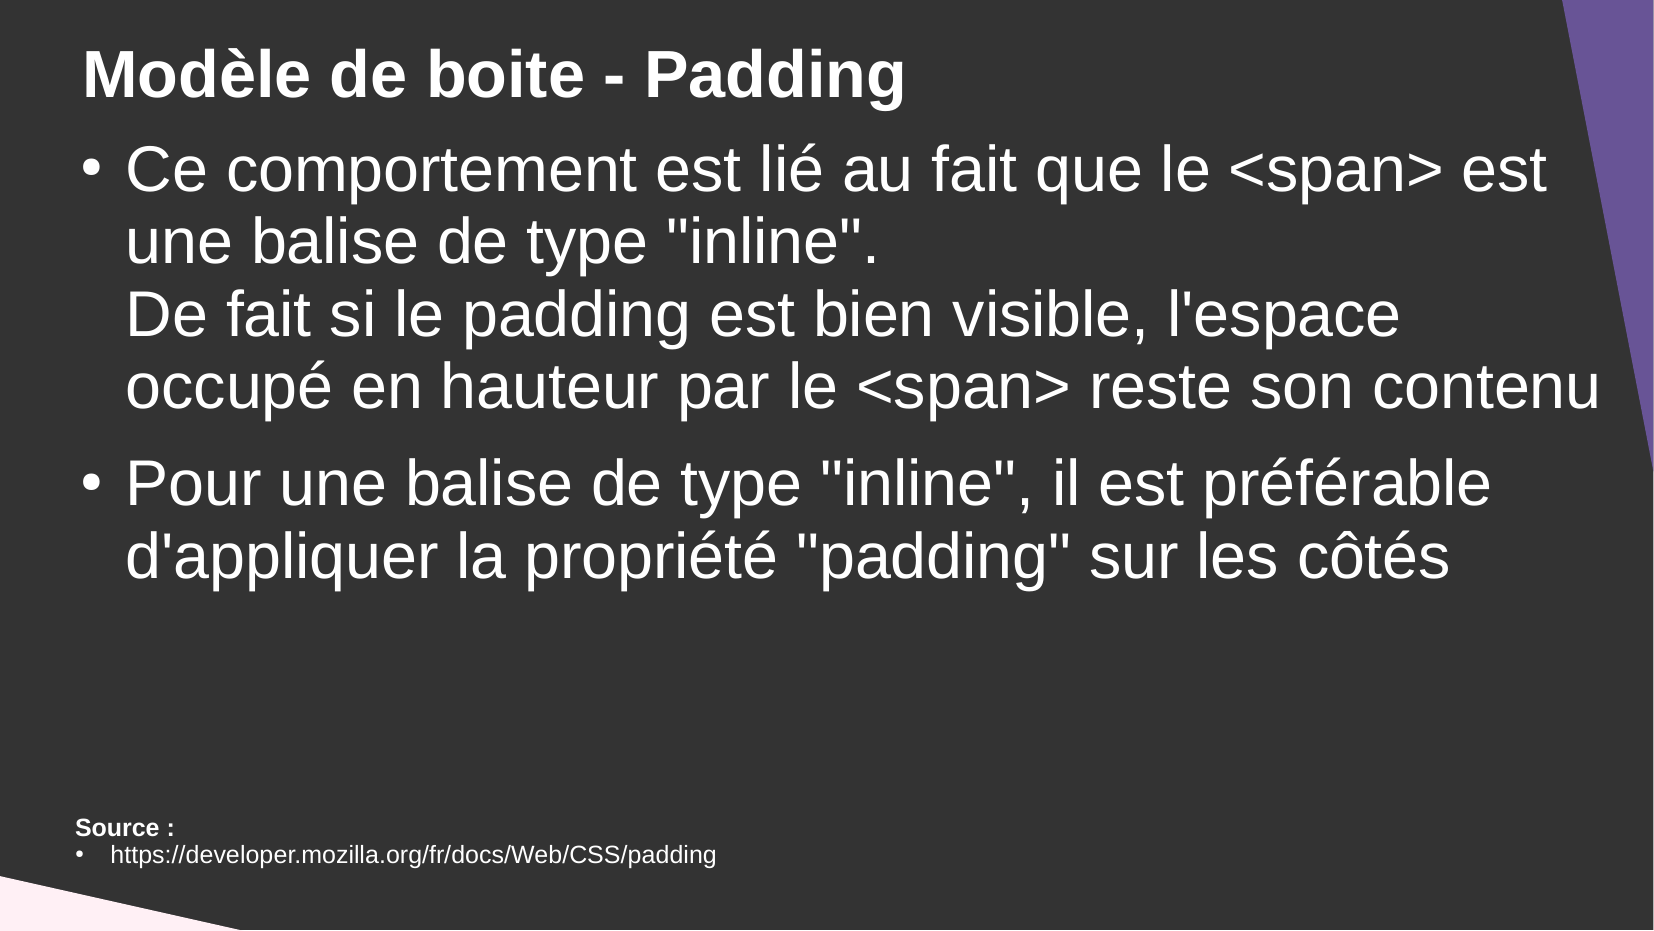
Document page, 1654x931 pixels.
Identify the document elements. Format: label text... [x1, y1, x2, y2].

text_box [1562, 0, 1654, 475]
title Modèle de boite - Padding [82, 37, 1571, 112]
list Ce comportement est lié au fait que le <span> est une balise de type "inline". De fait si le padding est bien visible, l'espace occupé en hauteur par le <span> reste son contenu Pour une balise de type "inline", il est préférable d'appliquer la propriété "padding" sur les côtés [64, 132, 1604, 665]
text_box [0, 876, 245, 931]
text_box Source : https://developer.mozilla.org/fr/docs/Web/CSS/padding [60, 805, 1546, 913]
